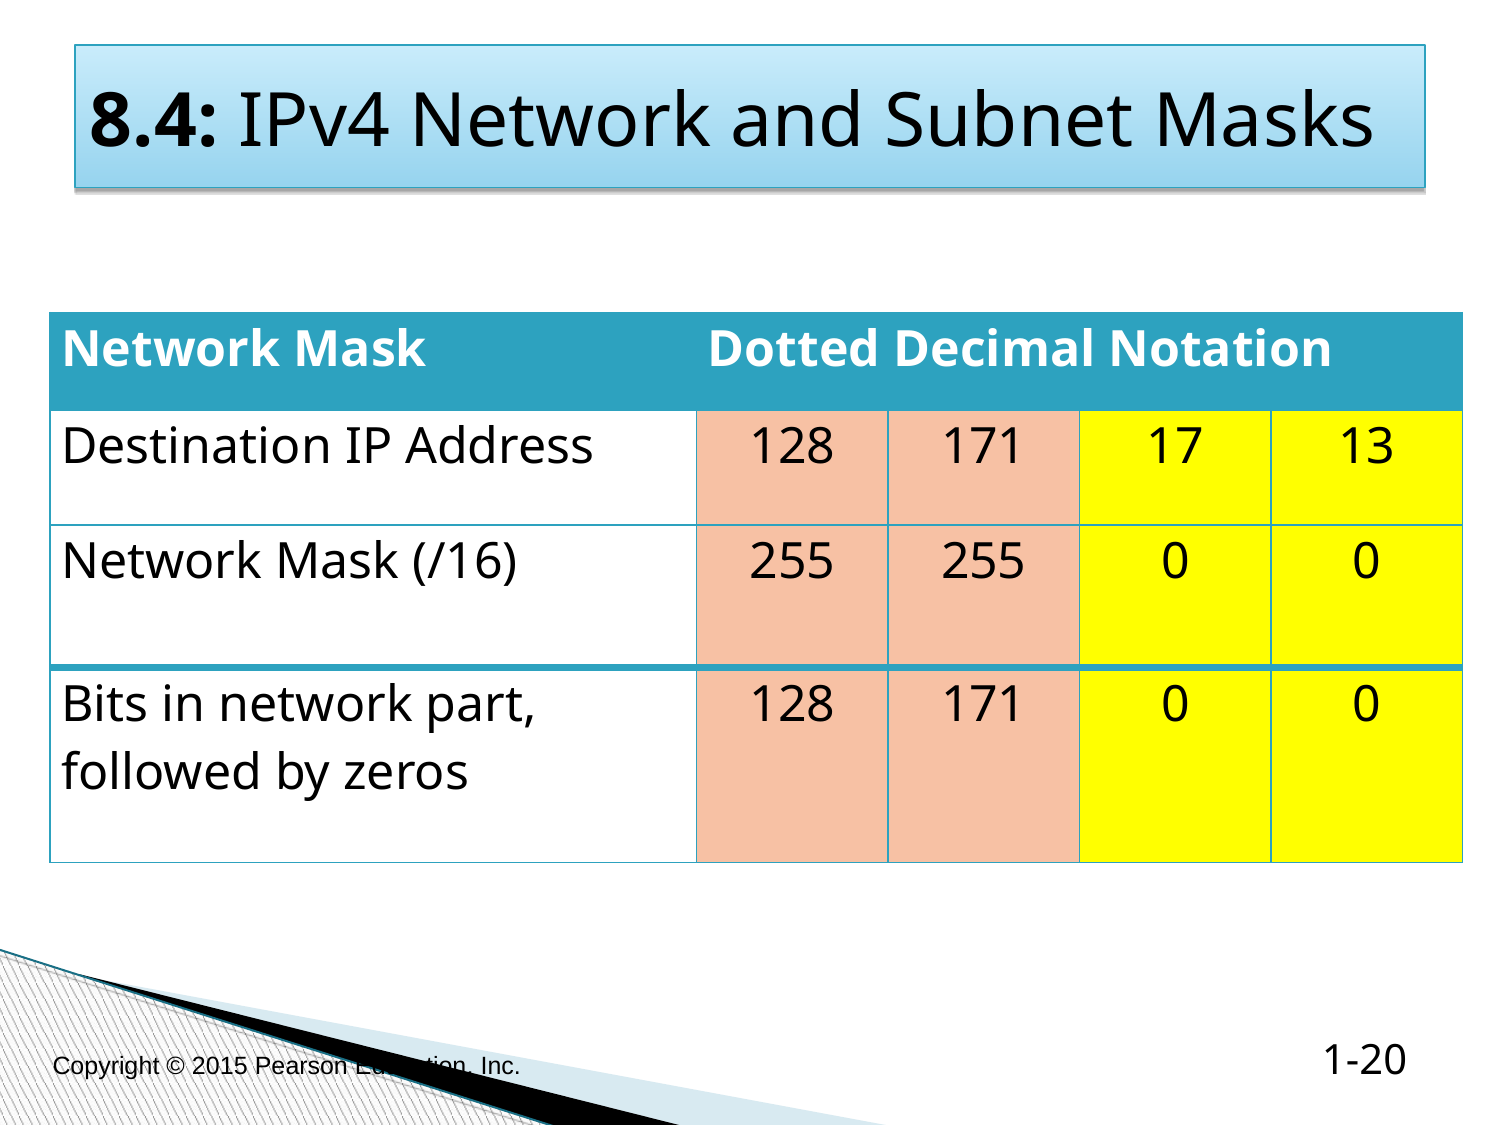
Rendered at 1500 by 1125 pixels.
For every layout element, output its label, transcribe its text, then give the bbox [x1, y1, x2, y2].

table_cell 0 [1272, 526, 1462, 664]
table_cell 255 [889, 526, 1079, 664]
table_cell 17 [1080, 411, 1270, 524]
table_cell Network Mask (/16) [51, 526, 696, 664]
table_cell 171 [889, 671, 1079, 862]
table_cell 128 [697, 671, 887, 862]
table_cell 13 [1272, 411, 1462, 524]
table_cell 171 [889, 411, 1079, 524]
table_cell 0 [1080, 671, 1270, 862]
table_header Dotted Decimal Notation [697, 313, 1462, 409]
table_cell Bits in network part, followed by zeros [51, 671, 696, 862]
slide_number 1-<number> [1287, 1037, 1423, 1098]
picture [0, 952, 543, 1125]
table_cell 255 [697, 526, 887, 664]
title 8.4: IPv4 Network and Subnet Masks [75, 45, 1425, 188]
footer Copyright © 2015 Pearson Education, Inc. [37, 1040, 550, 1088]
table_header Network Mask [51, 313, 696, 409]
table_cell 128 [697, 411, 887, 524]
table_cell 0 [1272, 671, 1462, 862]
table_cell 0 [1080, 526, 1270, 664]
table_cell Destination IP Address [51, 411, 696, 524]
